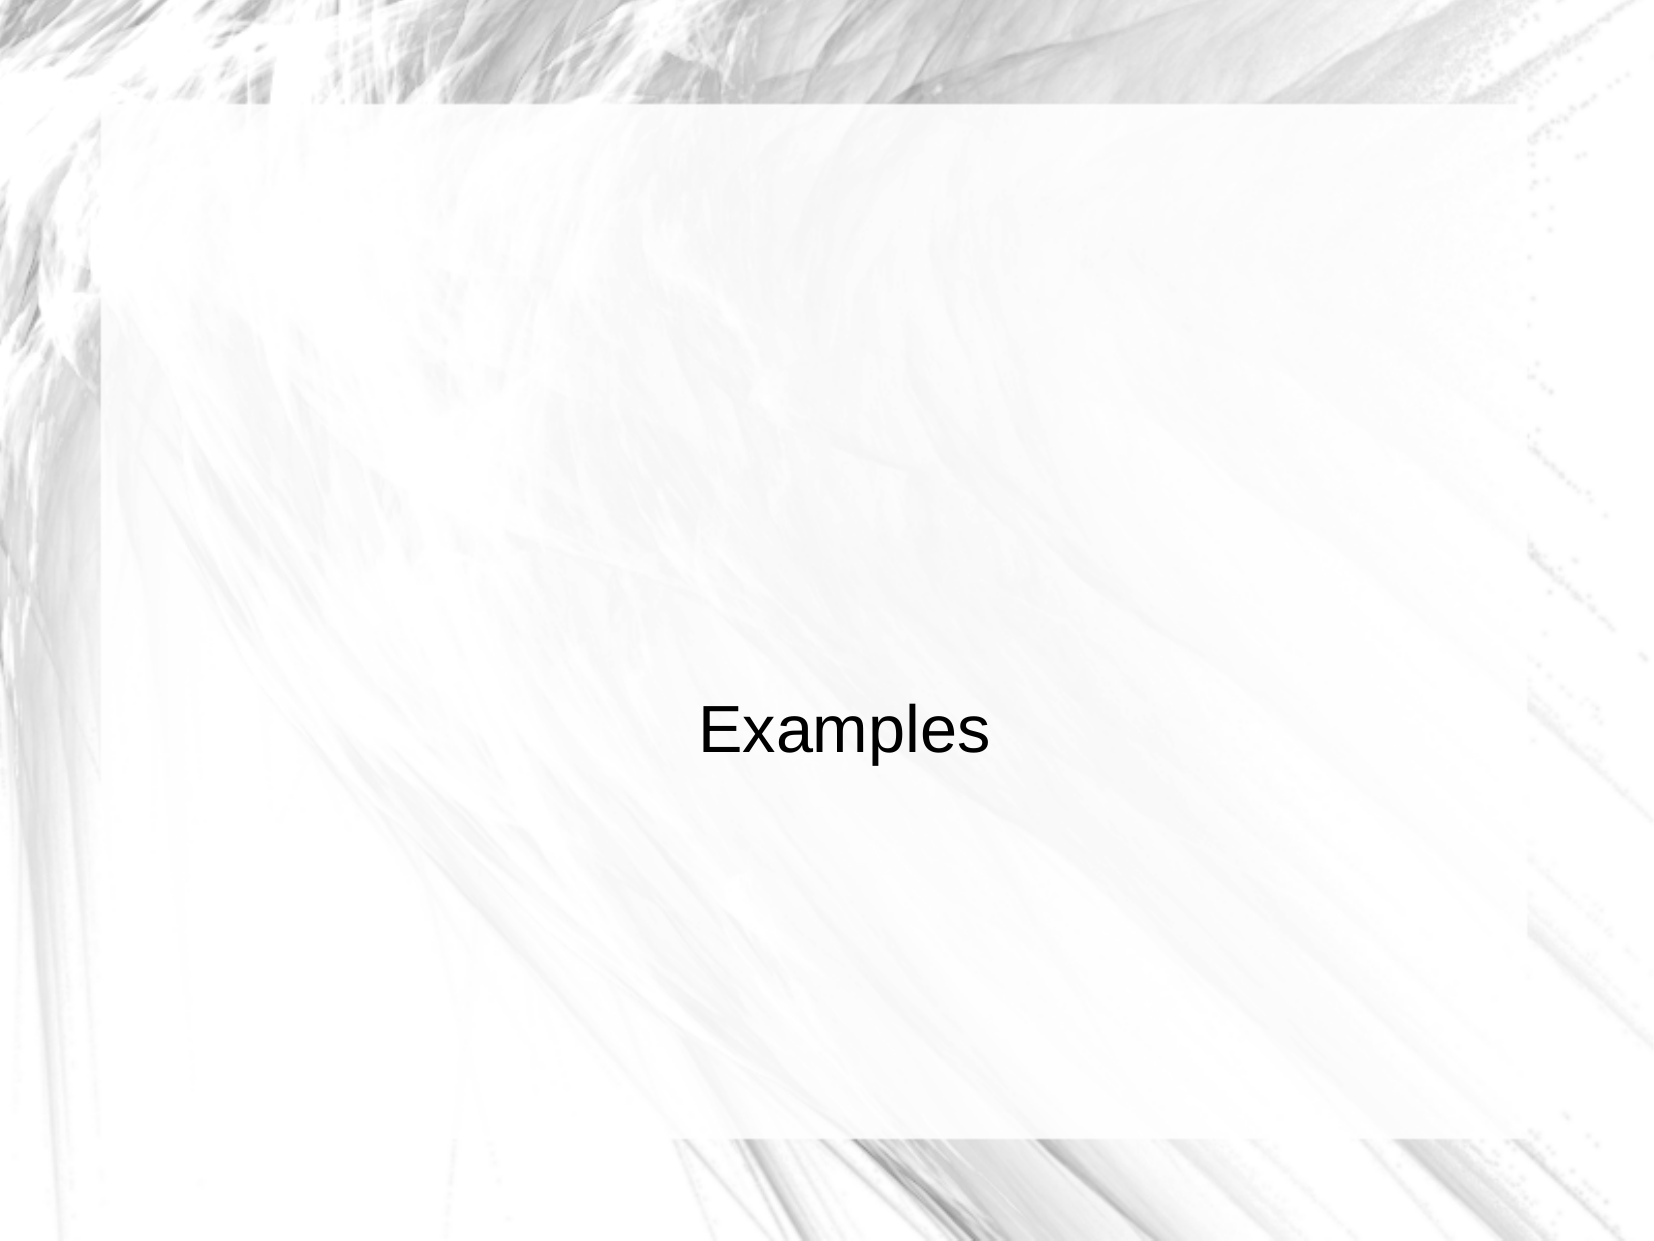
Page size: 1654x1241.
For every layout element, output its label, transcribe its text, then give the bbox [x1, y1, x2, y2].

picture [0, 0, 1654, 1241]
subtitle Examples [118, 327, 1571, 1131]
